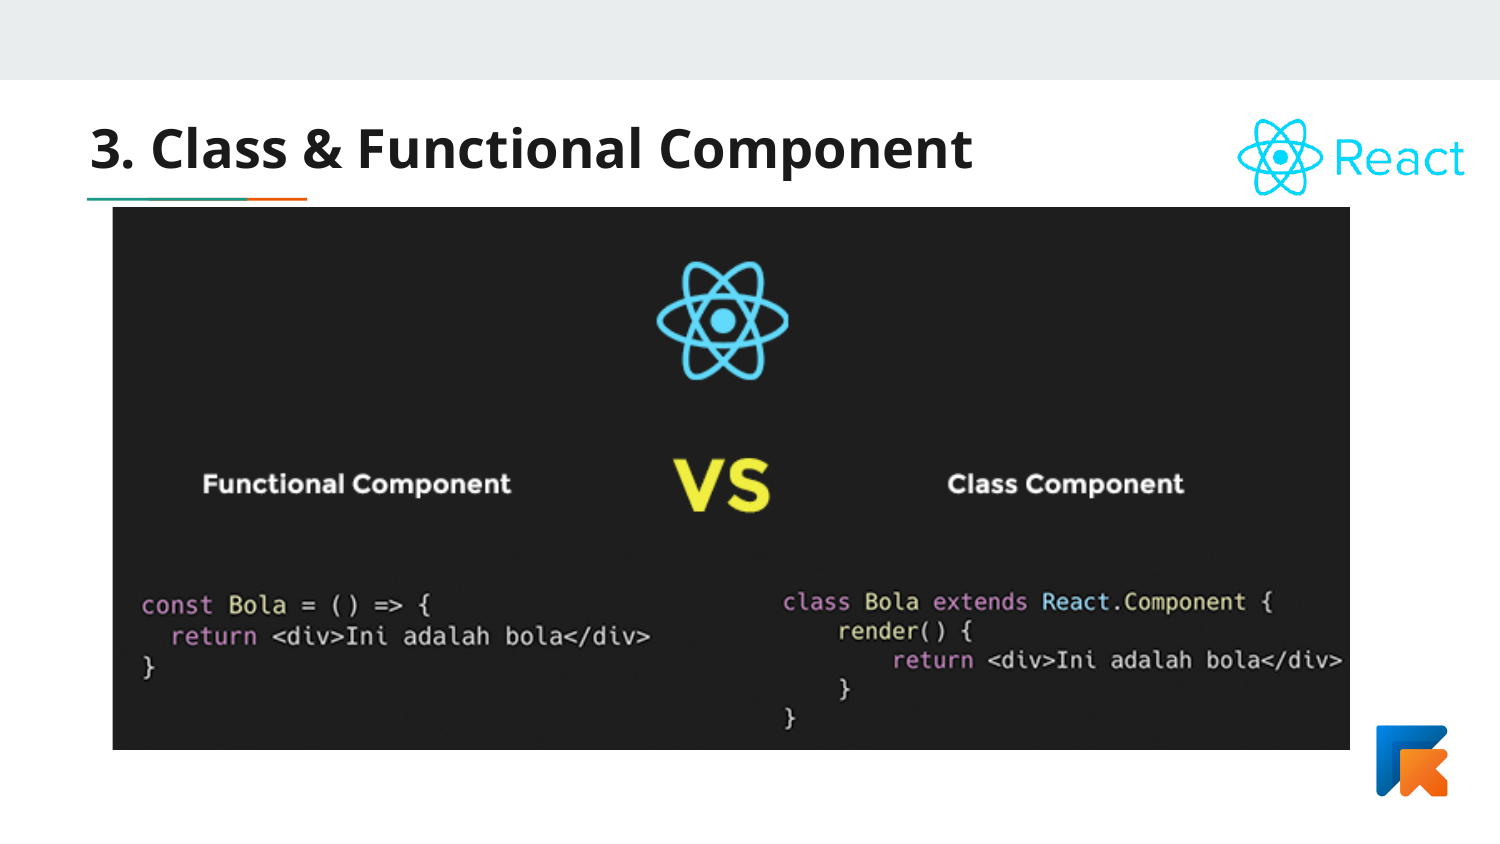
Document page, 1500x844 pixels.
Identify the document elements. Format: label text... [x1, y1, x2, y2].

picture [112, 103, 1476, 809]
title 3. Class & Functional Component [75, 99, 1299, 188]
